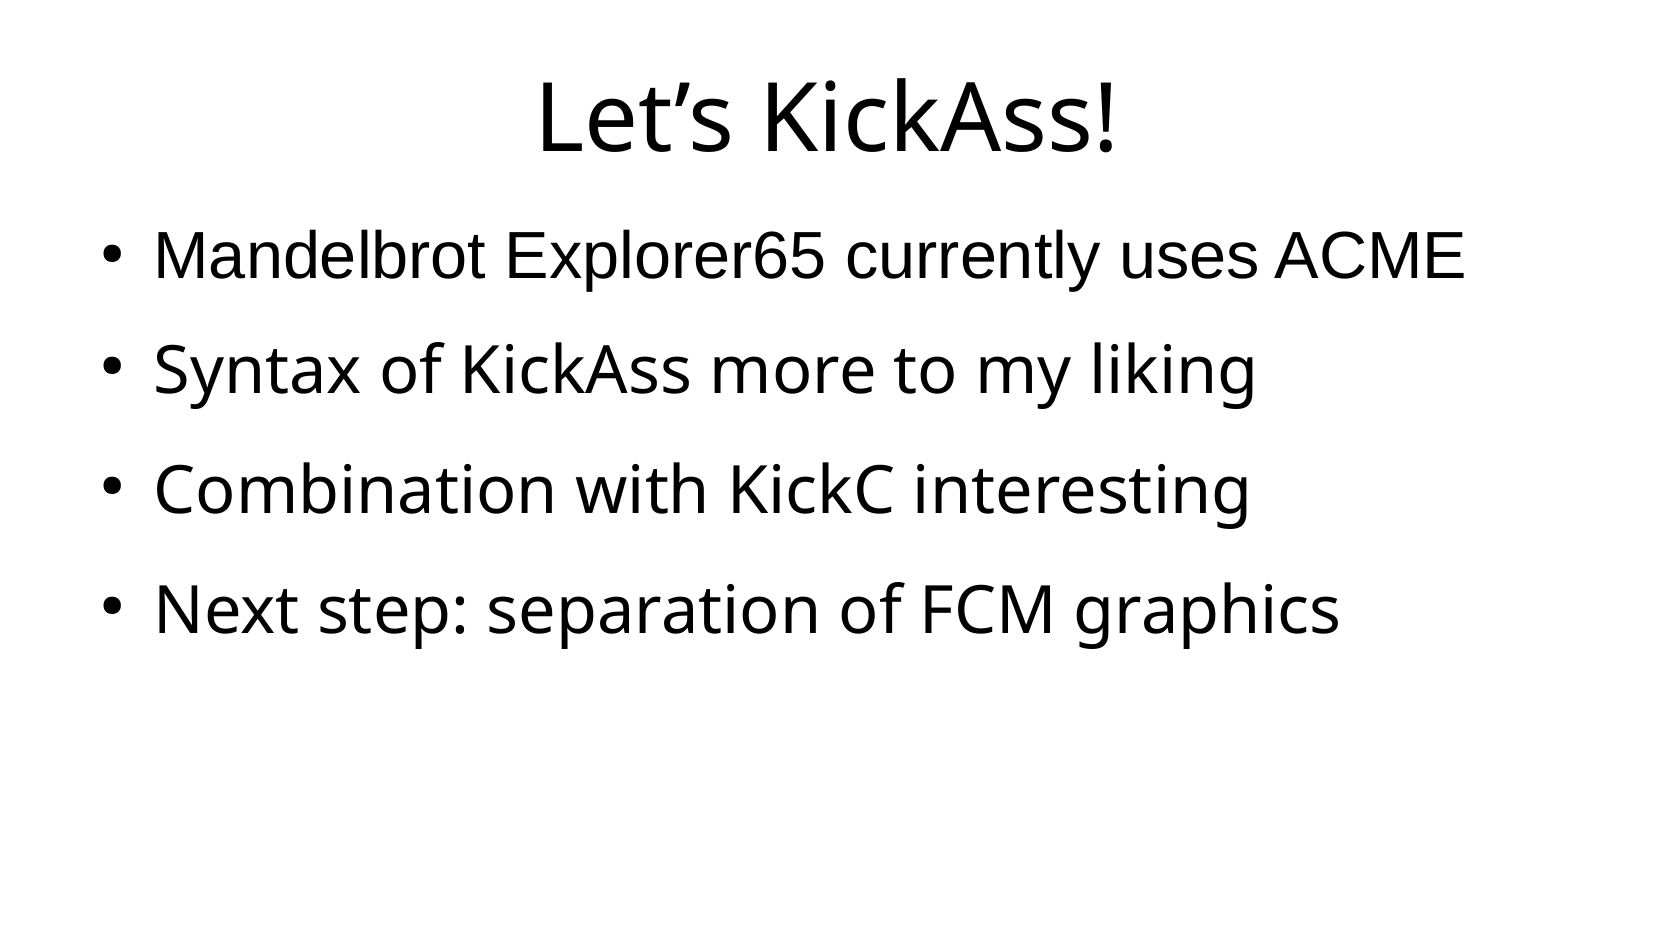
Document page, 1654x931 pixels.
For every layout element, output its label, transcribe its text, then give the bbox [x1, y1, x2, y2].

title Let’s KickAss! [82, 37, 1571, 193]
list Mandelbrot Explorer65 currently uses ACME Syntax of KickAss more to my liking Combination with KickC interesting Next step: separation of FCM graphics [82, 217, 1571, 757]
